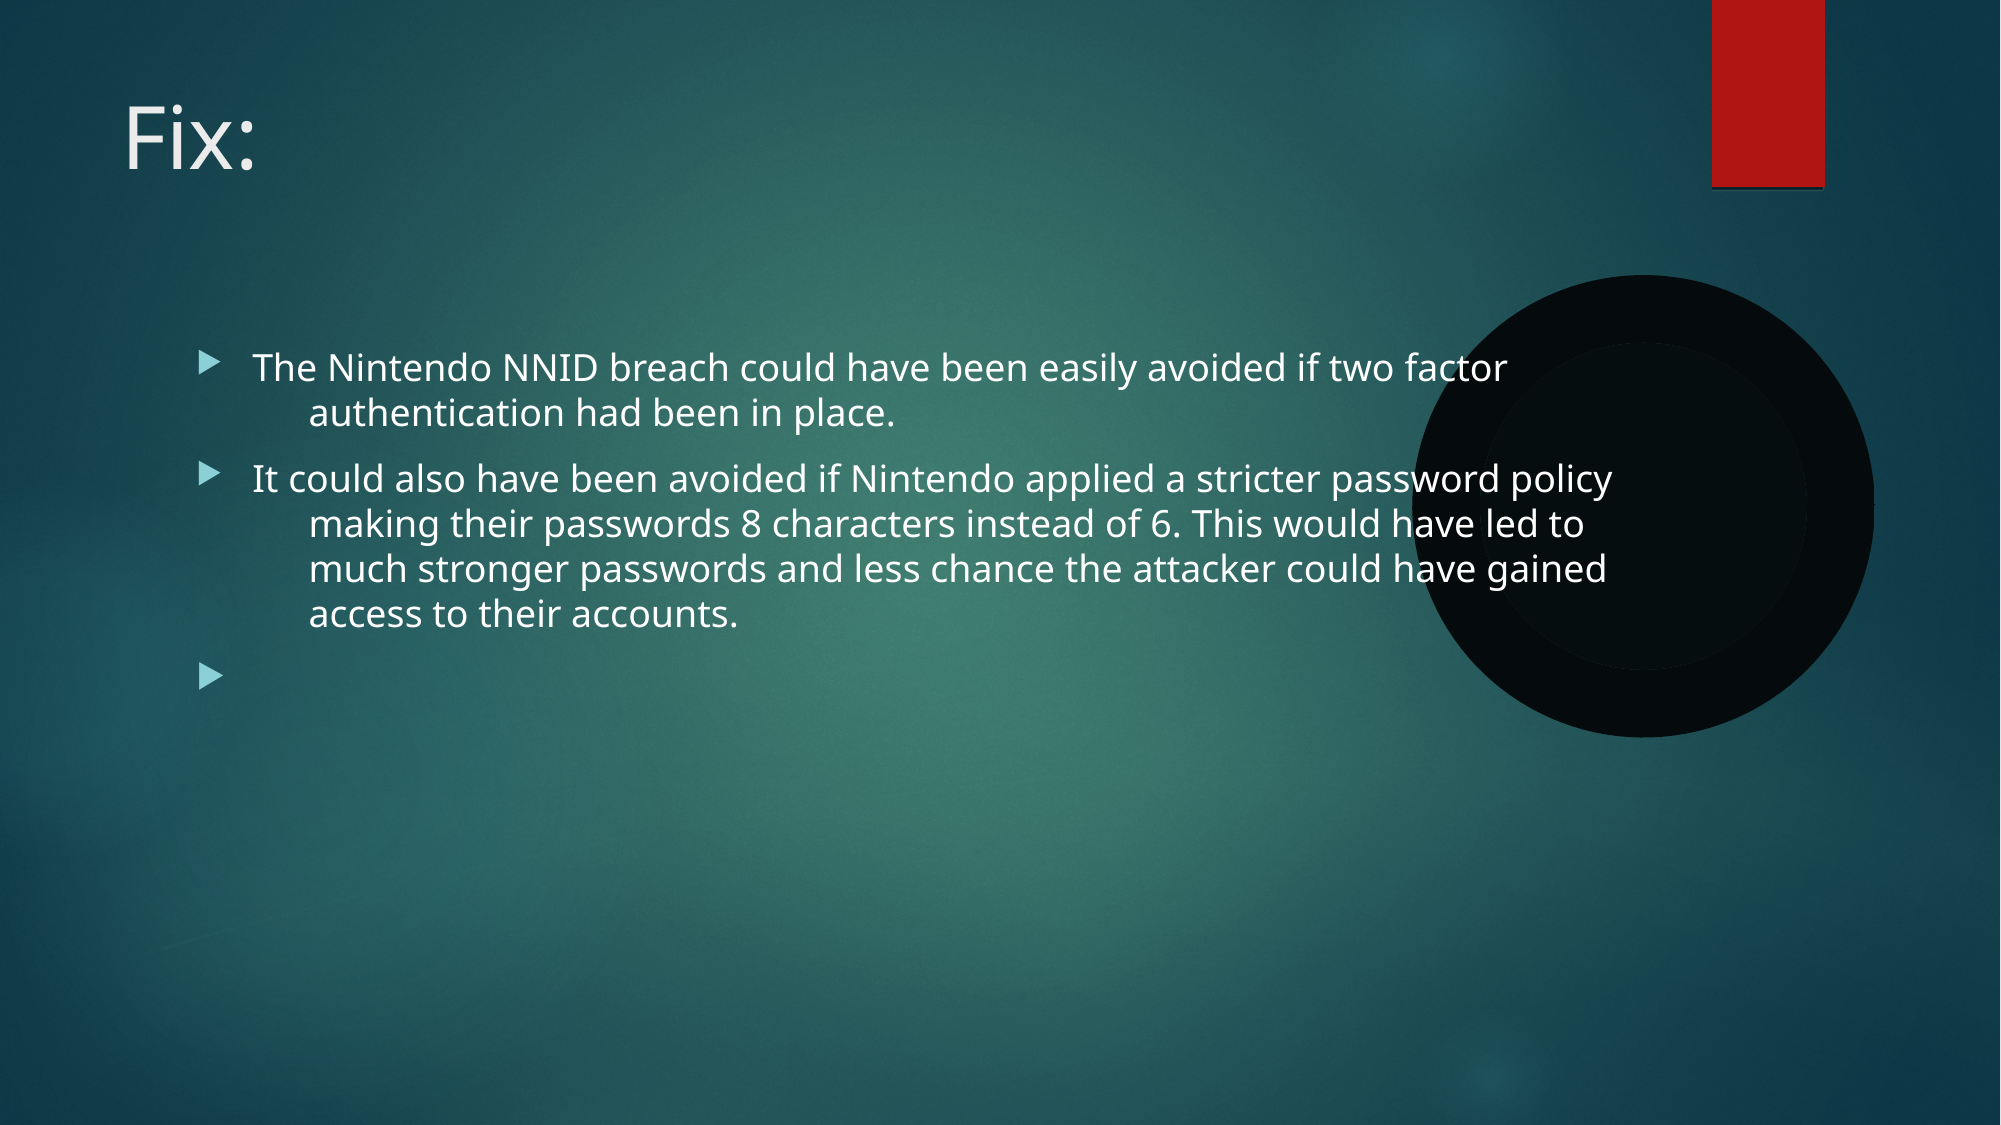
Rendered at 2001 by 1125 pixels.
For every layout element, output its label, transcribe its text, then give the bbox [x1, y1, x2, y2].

title Fix: [106, 74, 1649, 305]
list The Nintendo NNID breach could have been easily avoided if two factor authentication had been in place. It could also have been avoided if Nintendo applied a stricter password policy making their passwords 8 characters instead of 6. This would have led to much stronger passwords and less chance the attacker could have gained access to their accounts. [181, 336, 1649, 1026]
